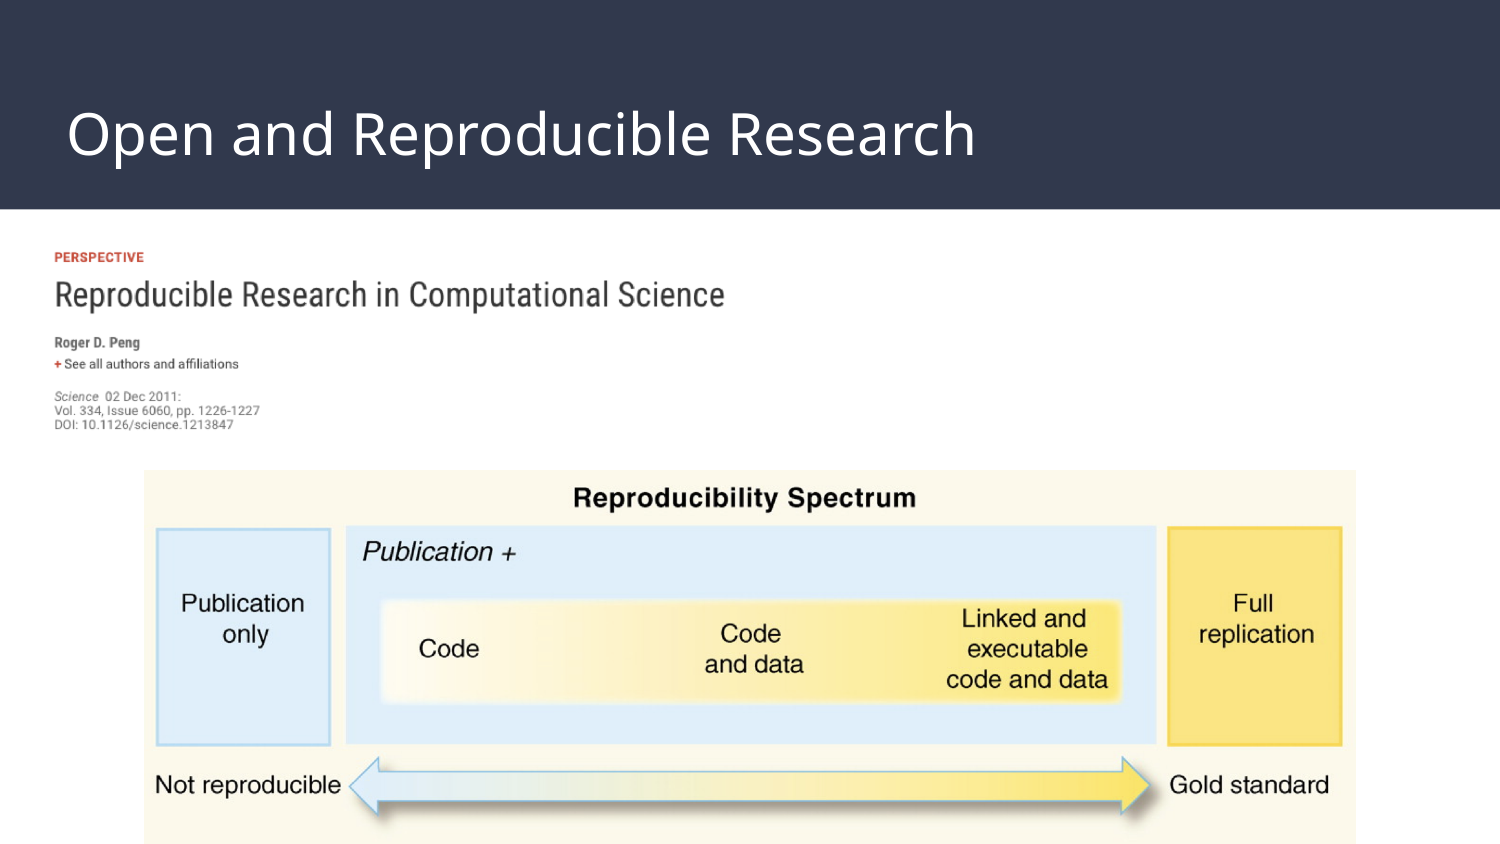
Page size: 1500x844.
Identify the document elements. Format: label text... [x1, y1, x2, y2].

picture [144, 470, 1356, 844]
title Open and Reproducible Research [51, 82, 1449, 185]
picture [41, 229, 759, 442]
